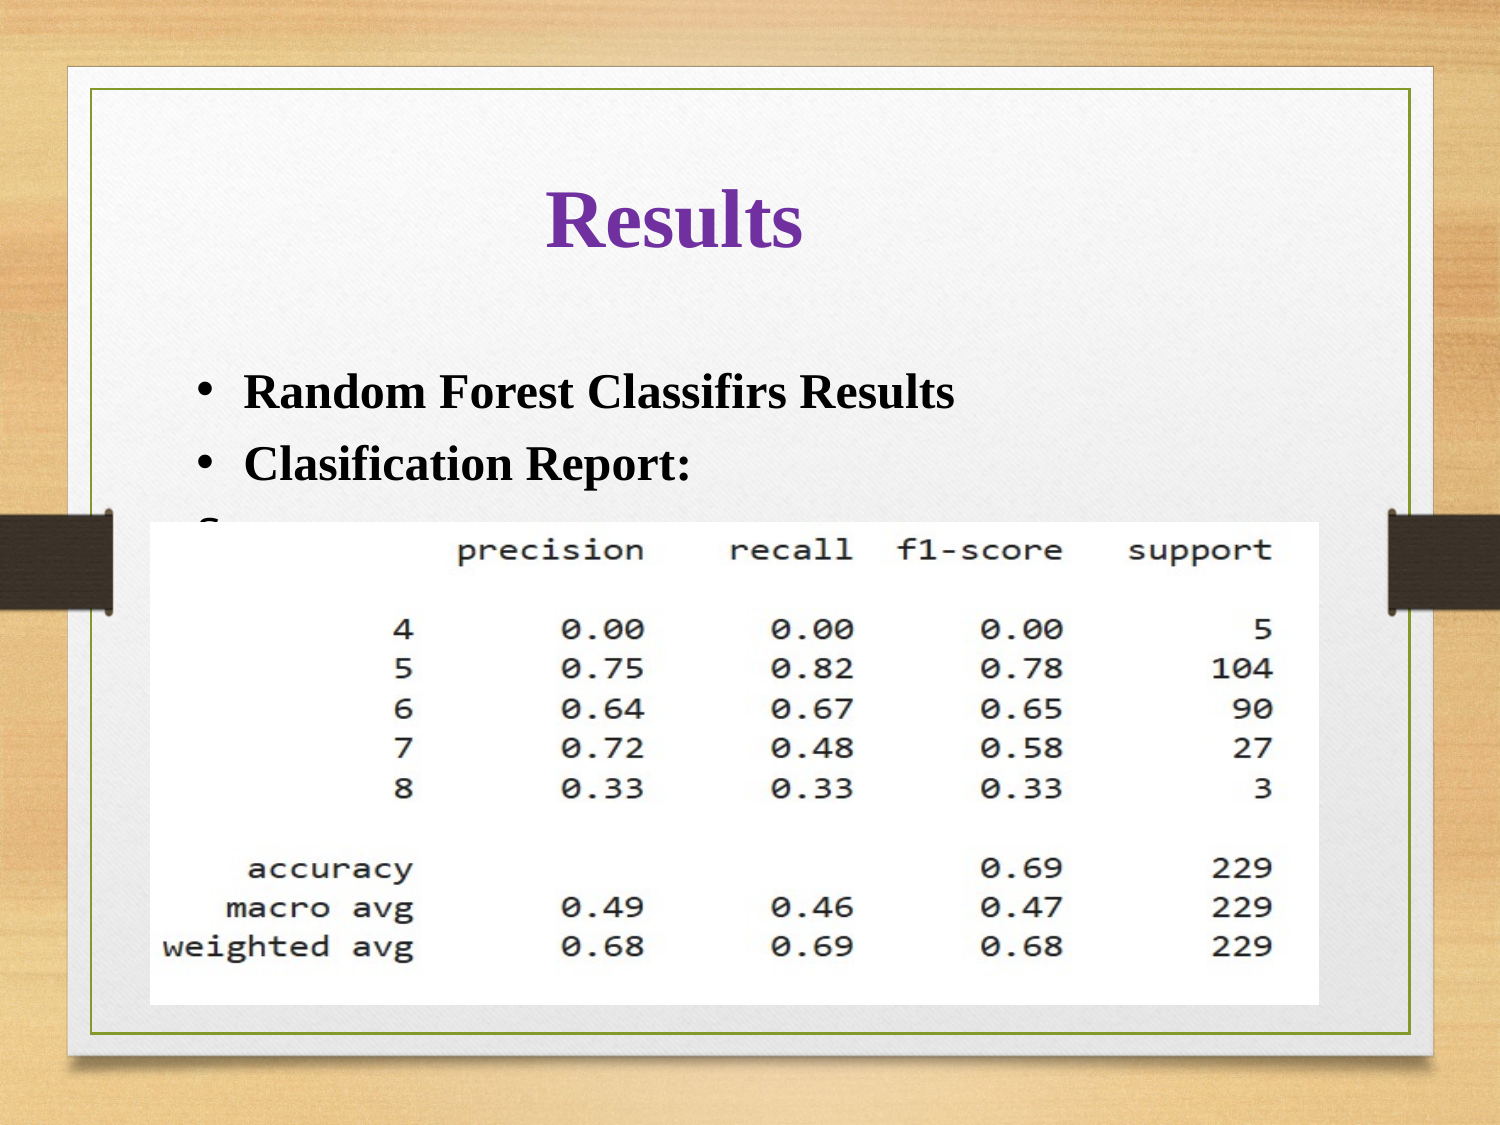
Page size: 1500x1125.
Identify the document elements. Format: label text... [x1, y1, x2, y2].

picture [0, 0, 1500, 1125]
list Random Forest Classifirs Results Clasification Report: [181, 350, 1351, 1005]
title Results [0, 120, 1351, 308]
